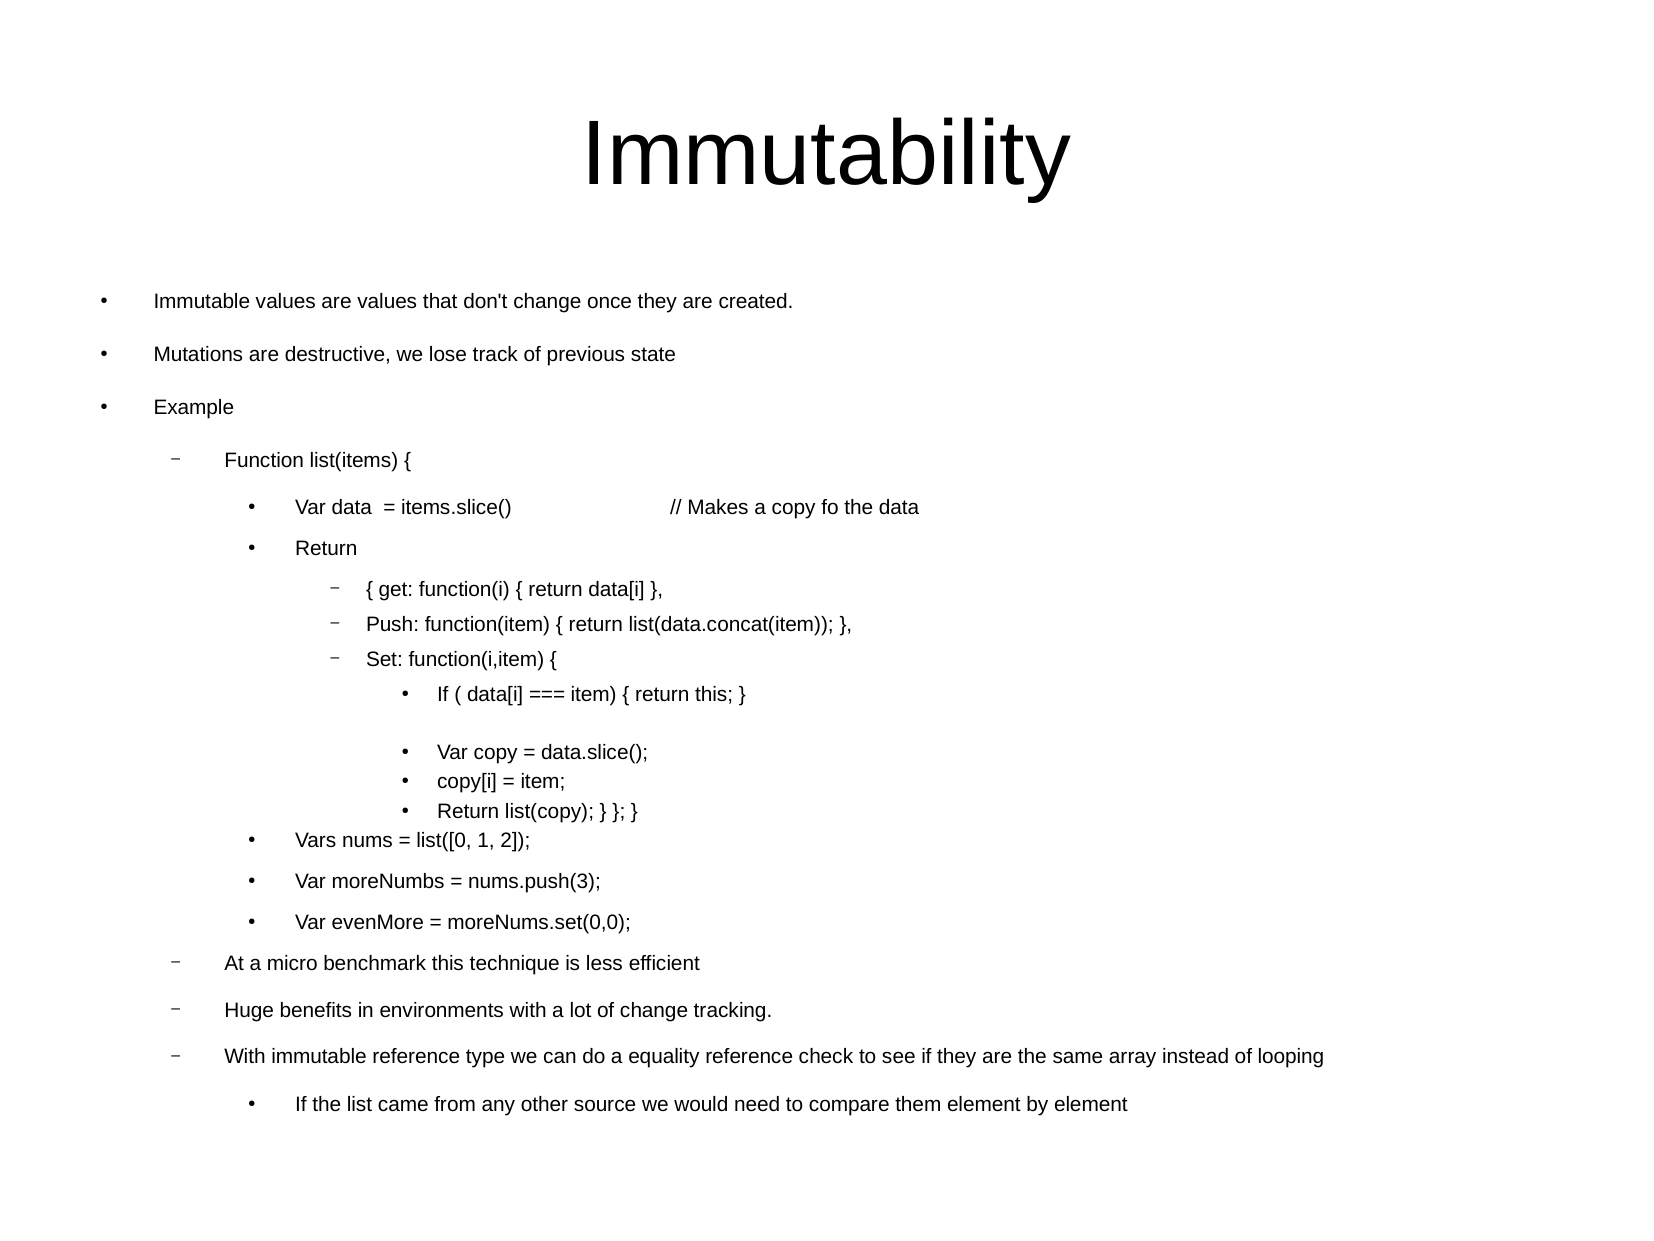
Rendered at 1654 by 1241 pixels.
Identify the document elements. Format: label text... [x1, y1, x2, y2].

list Immutable values are values that don't change once they are created. Mutations are destructive, we lose track of previous state Example Function list(items) { Var data = items.slice() // Makes a copy fo the data Return { get: function(i) { return data[i] }, Push: function(item) { return list(data.concat(item)); }, Set: function(i,item) { If ( data[i] === item) { return this; } Var copy = data.slice(); copy[i] = item; Return list(copy); } }; } Vars nums = list([0, 1, 2]); Var moreNumbs = nums.push(3); Var evenMore = moreNums.set(0,0); At a micro benchmark this technique is less efficient Huge benefits in environments with a lot of change tracking. With immutable reference type we can do a equality reference check to see if they are the same array instead of looping If the list came from any other source we would need to compare them element by element [82, 290, 1571, 1201]
title Immutability [82, 49, 1571, 257]
